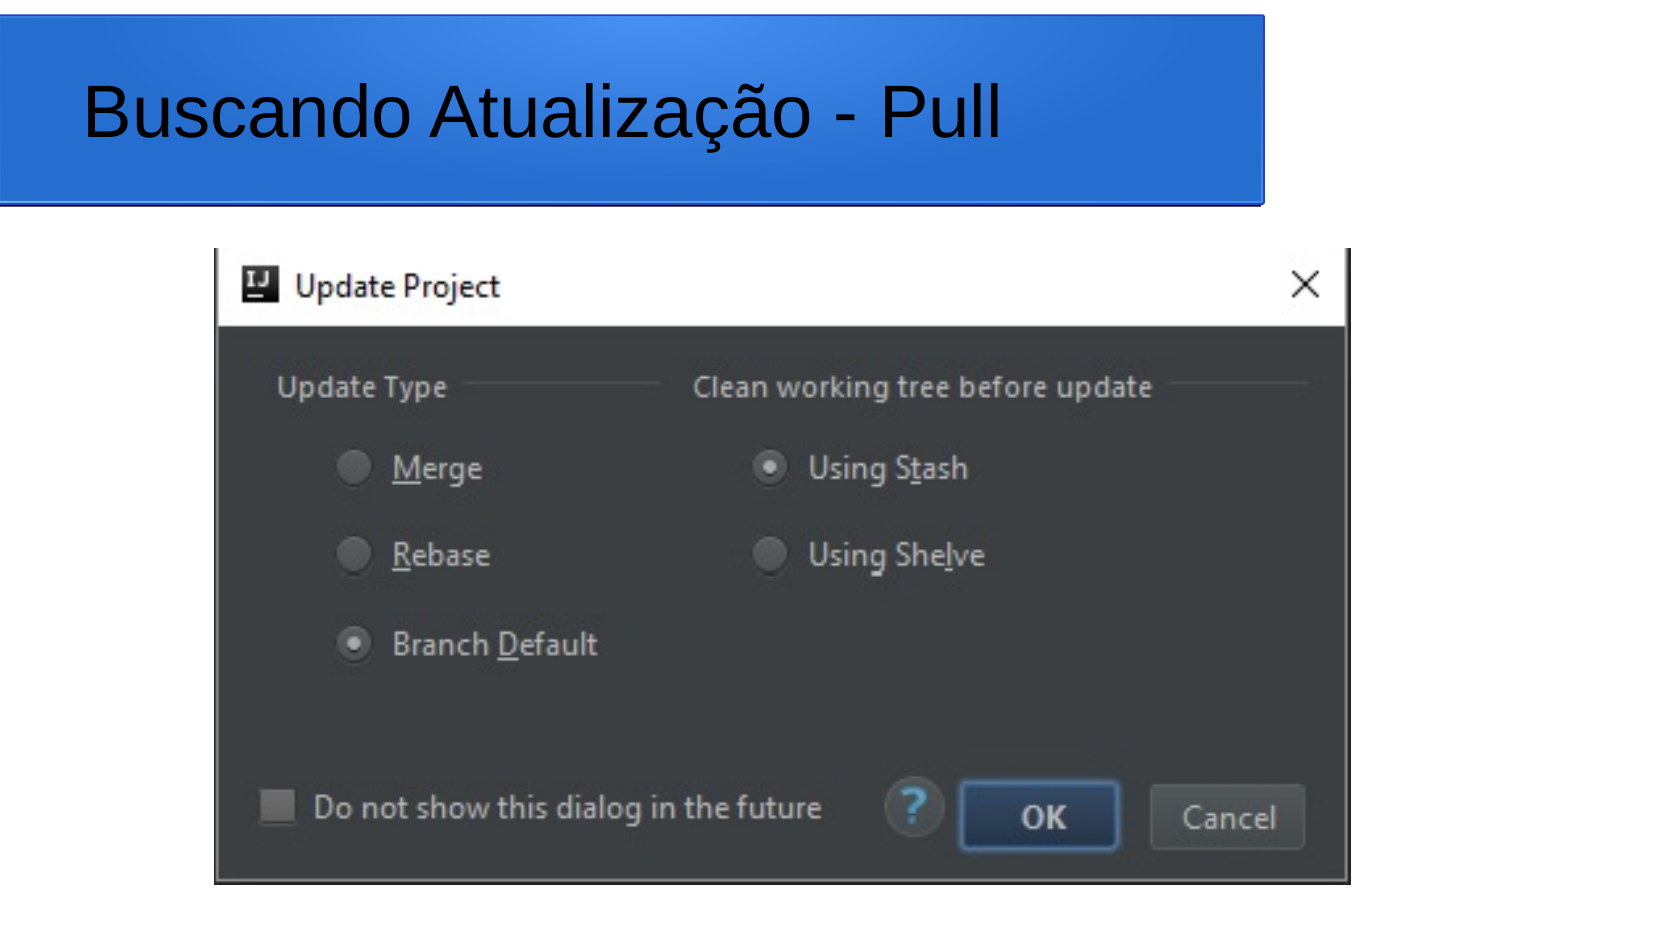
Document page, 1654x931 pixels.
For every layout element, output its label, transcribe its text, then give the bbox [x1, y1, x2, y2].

picture [214, 248, 1351, 886]
title Buscando Atualização - Pull [82, 35, 1235, 189]
